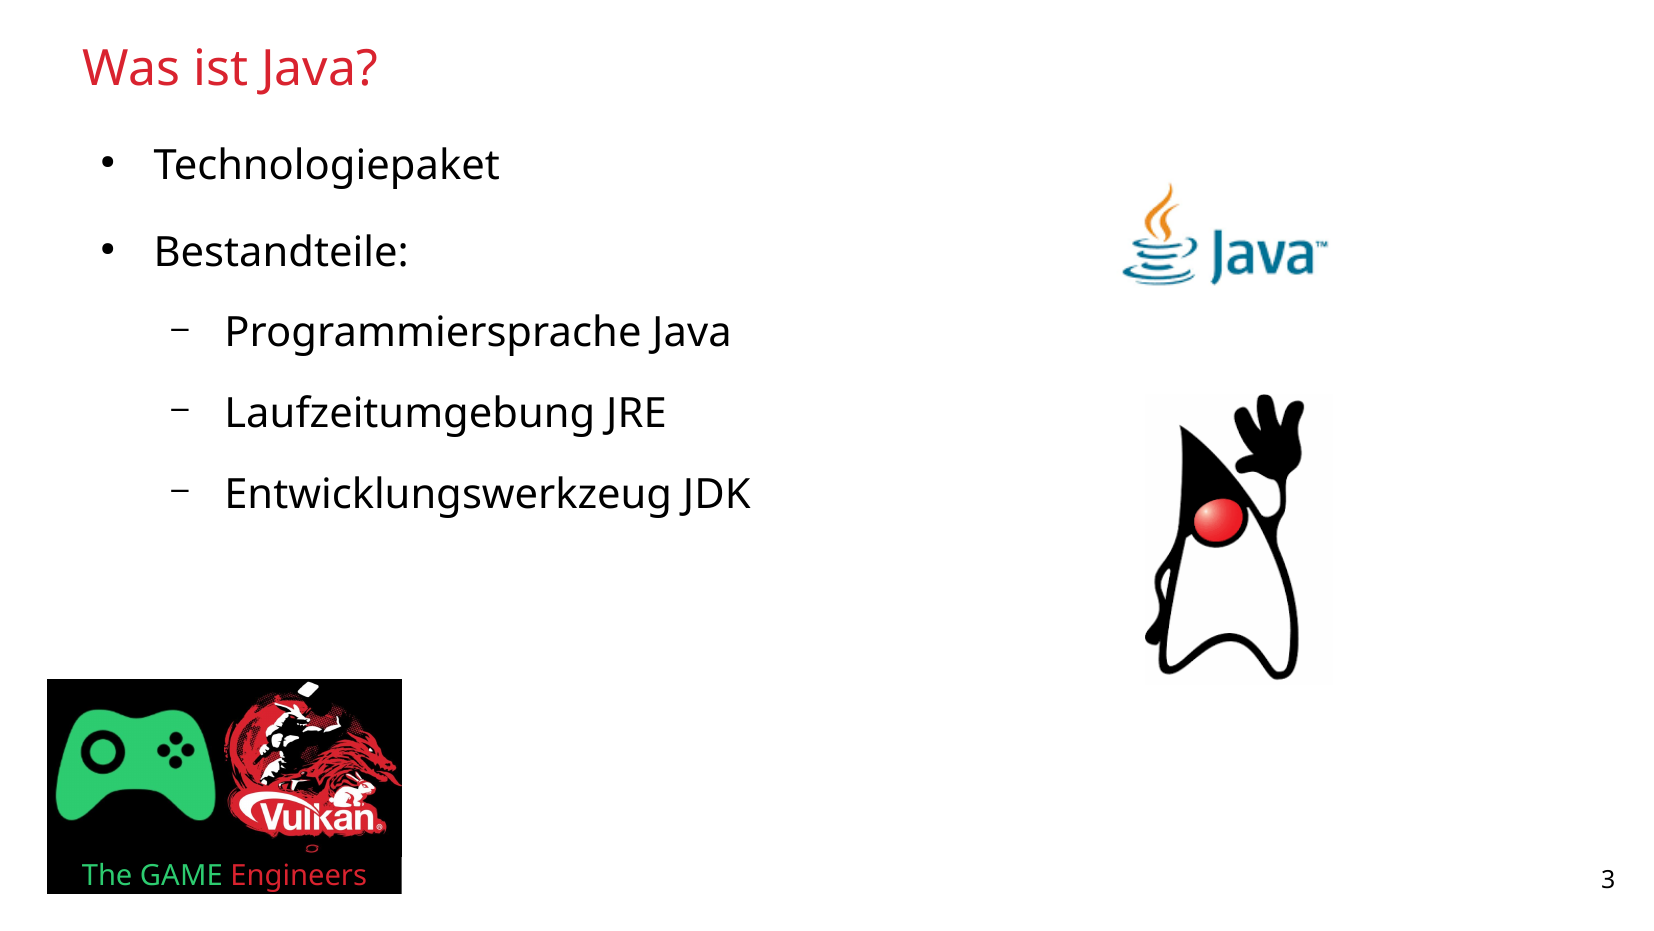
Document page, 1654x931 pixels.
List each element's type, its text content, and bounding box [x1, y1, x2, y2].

picture [47, 679, 402, 857]
title Was ist Java? [82, 36, 1571, 96]
list Technologiepaket Bestandteile: Programmiersprache Java Laufzeitumgebung JRE Entwicklungswerkzeug JDK [82, 134, 1571, 650]
picture [1015, 82, 1421, 386]
picture [1145, 394, 1333, 686]
